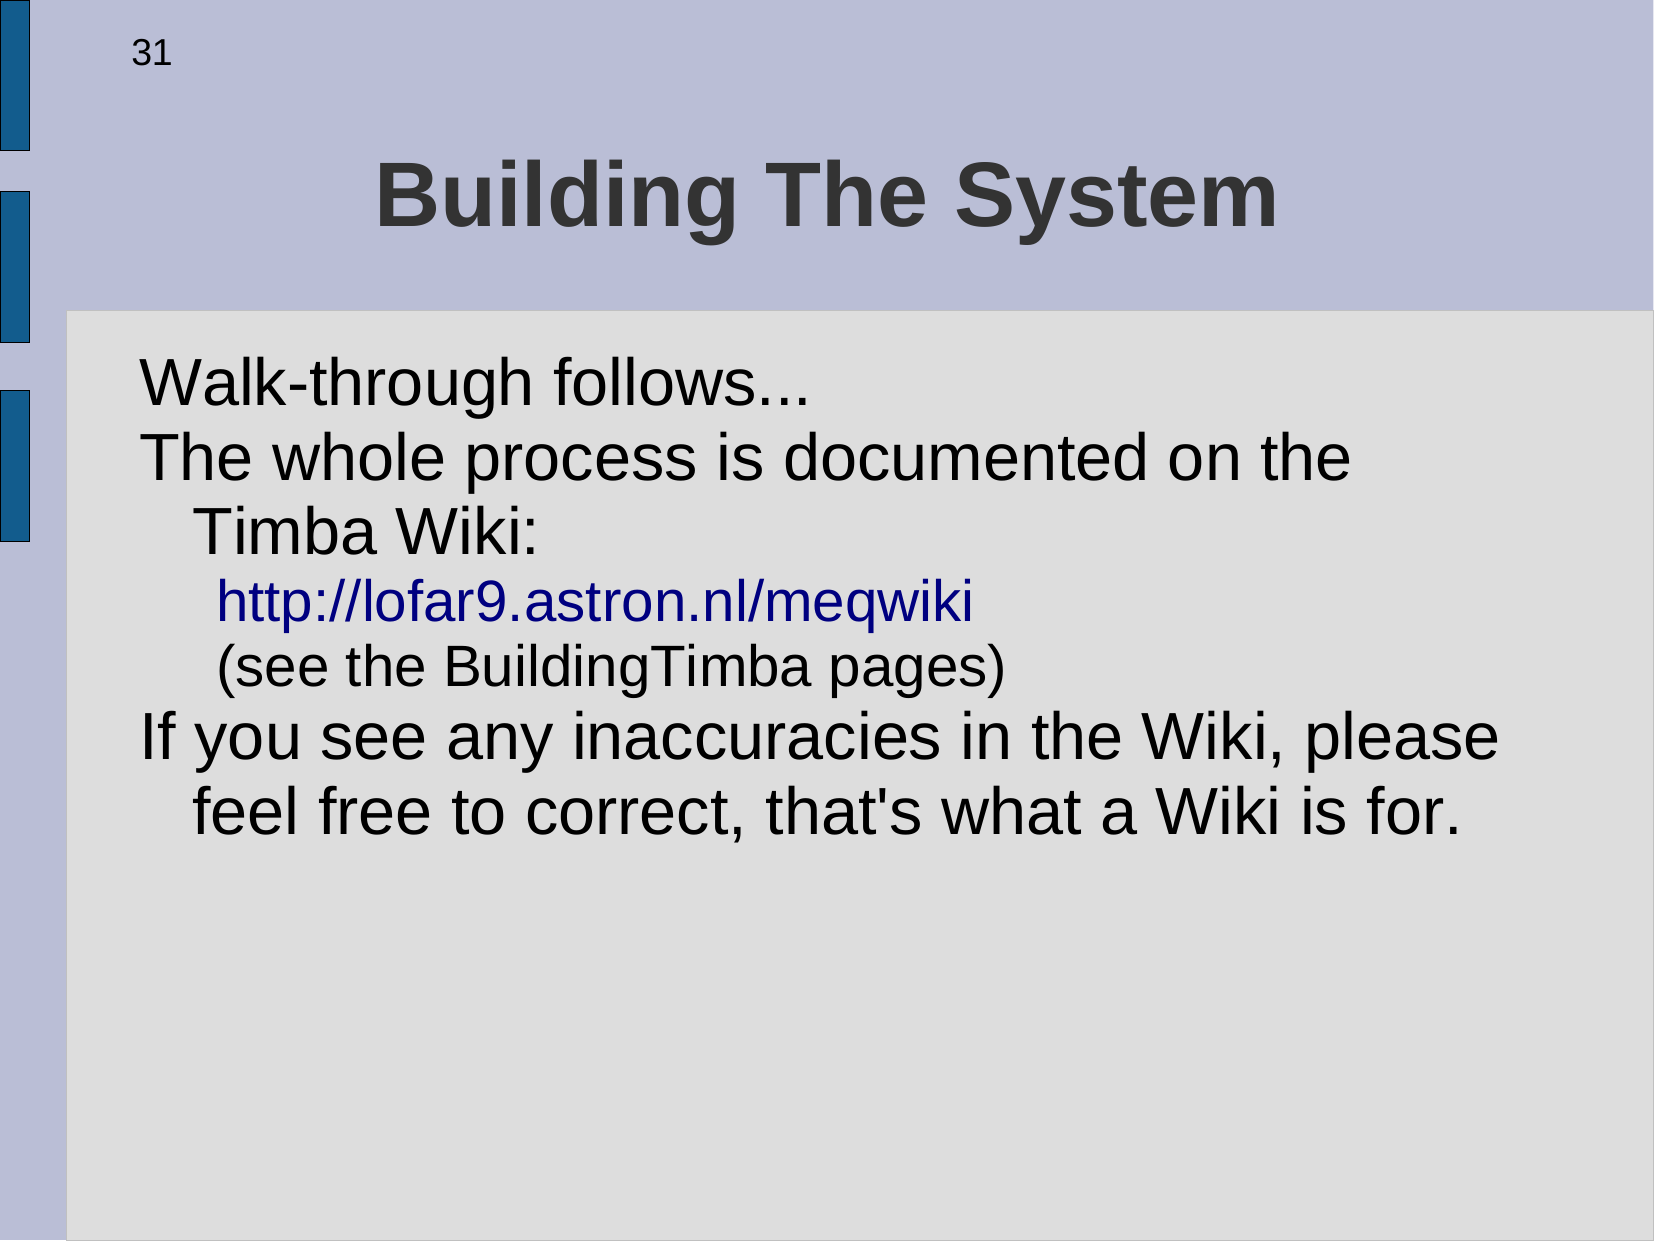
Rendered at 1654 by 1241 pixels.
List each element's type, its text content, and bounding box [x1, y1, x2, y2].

text_box <number> [155, 23, 279, 97]
list Walk-through follows... The whole process is documented on the Timba Wiki: http://lofar9.astron.nl/meqwiki (see the BuildingTimba pages) If you see any inaccuracies in the Wiki, please feel free to correct, that's what a Wiki is for. [121, 344, 1534, 1127]
title Building The System [121, 91, 1534, 299]
